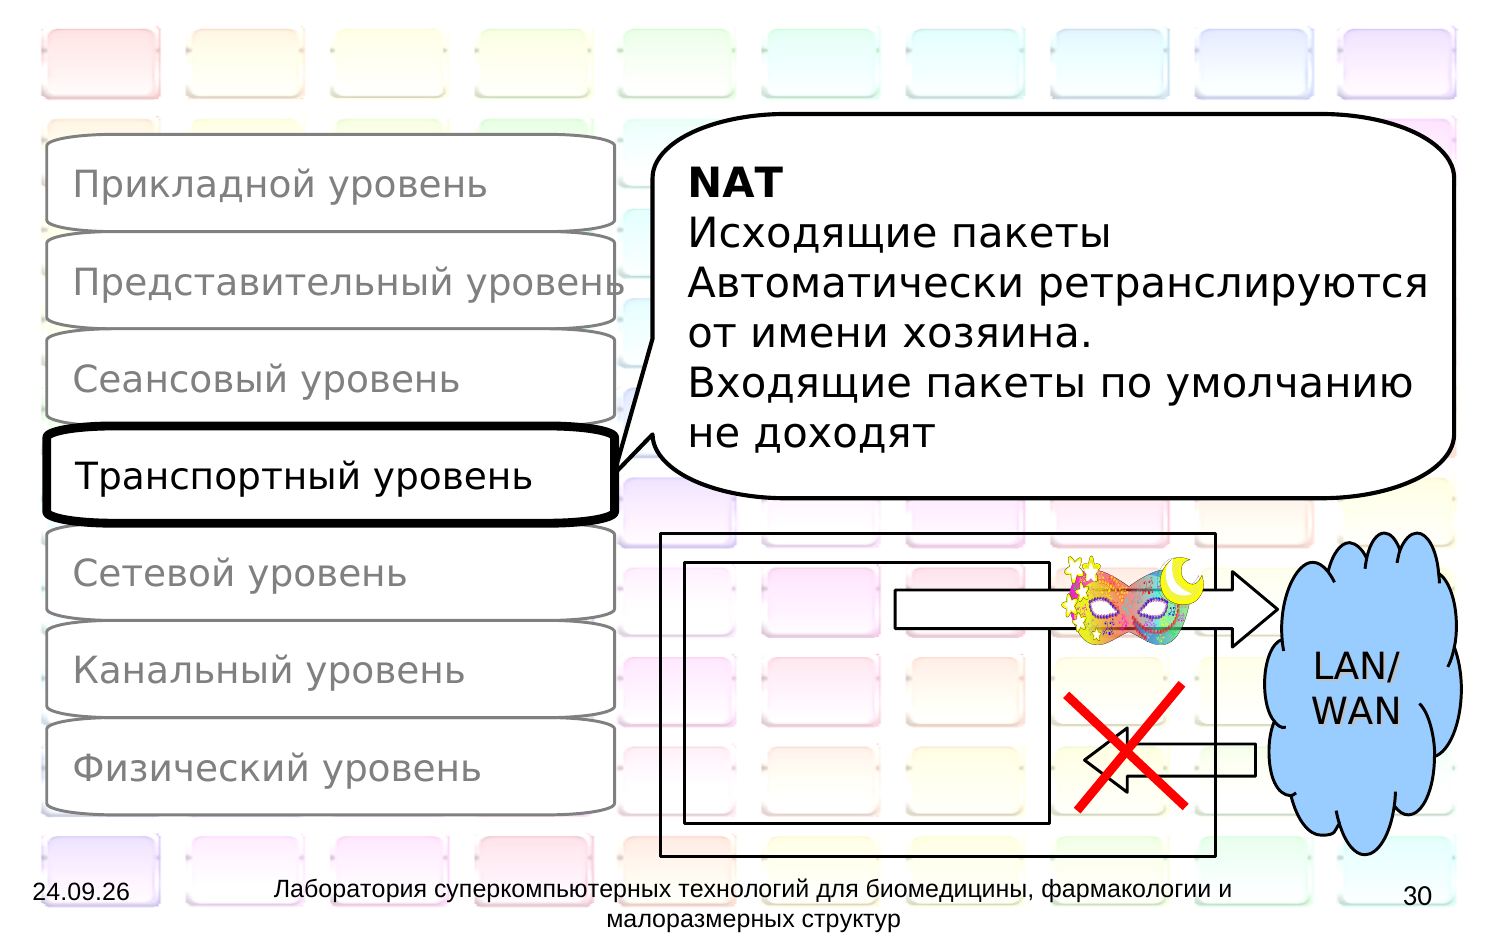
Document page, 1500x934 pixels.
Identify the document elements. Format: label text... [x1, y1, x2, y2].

text_box Канальный уровень [46, 620, 615, 718]
text_box NAT Исходящие пакеты Автоматически ретранслируются от имени хозяина. Входящие пакеты по умолчанию не доходят [615, 113, 1455, 499]
text_box LAN/ WAN [1264, 533, 1462, 855]
text_box Прикладной уровень [46, 134, 615, 232]
text_box Сеансовый уровень [46, 328, 615, 426]
text_box [1206, 571, 1278, 648]
text_box Физический уровень [46, 718, 615, 815]
text_box Транспортный уровень [46, 425, 615, 524]
text_box <номер> [1387, 868, 1473, 918]
text_box Представительный уровень [46, 231, 615, 329]
text_box Сетевой уровень [46, 523, 615, 621]
text_box 11.03.12 [17, 868, 184, 918]
text_box [895, 590, 1058, 629]
picture [0, 0, 1500, 934]
text_box Лаборатория суперкомпьютерных технологий для биомедицины, фармакологии и малоразмерных структур [171, 864, 1338, 915]
